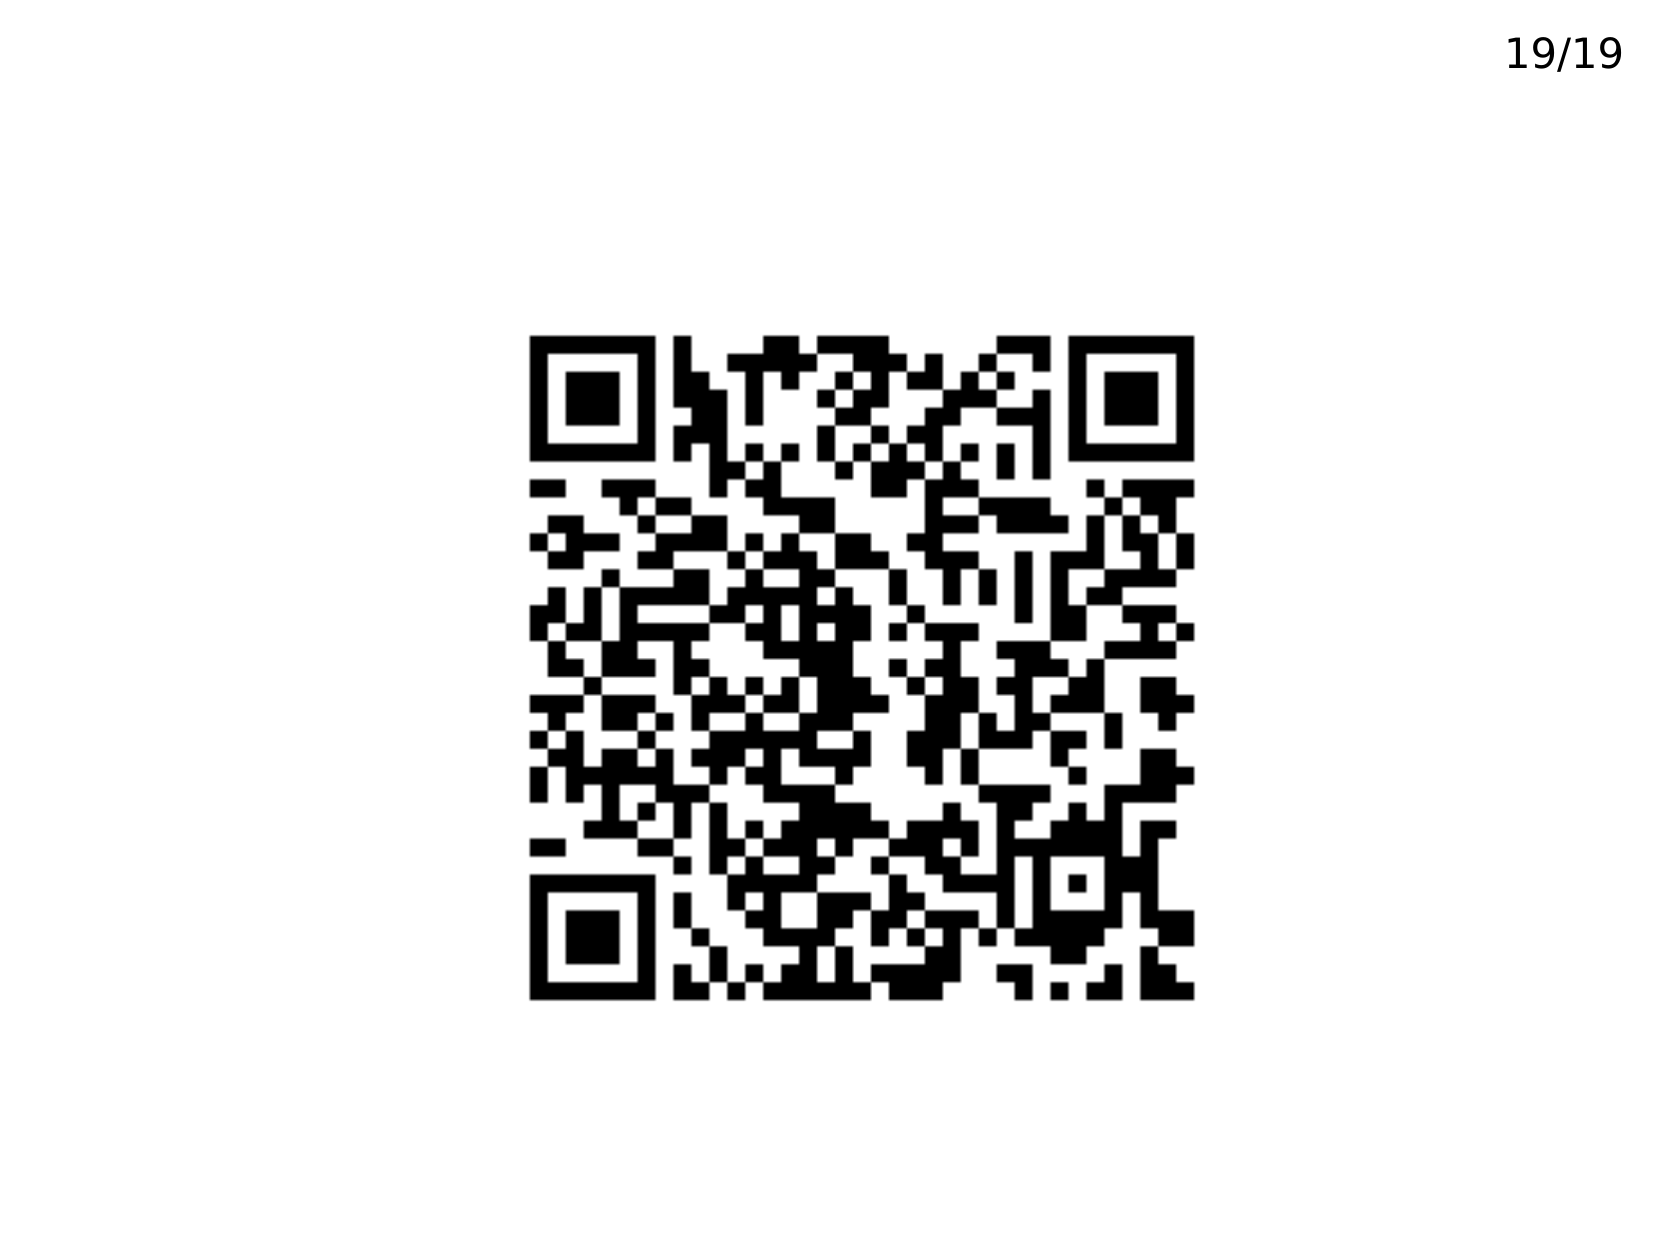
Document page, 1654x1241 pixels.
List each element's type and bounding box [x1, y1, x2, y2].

picture [459, 265, 1267, 1073]
